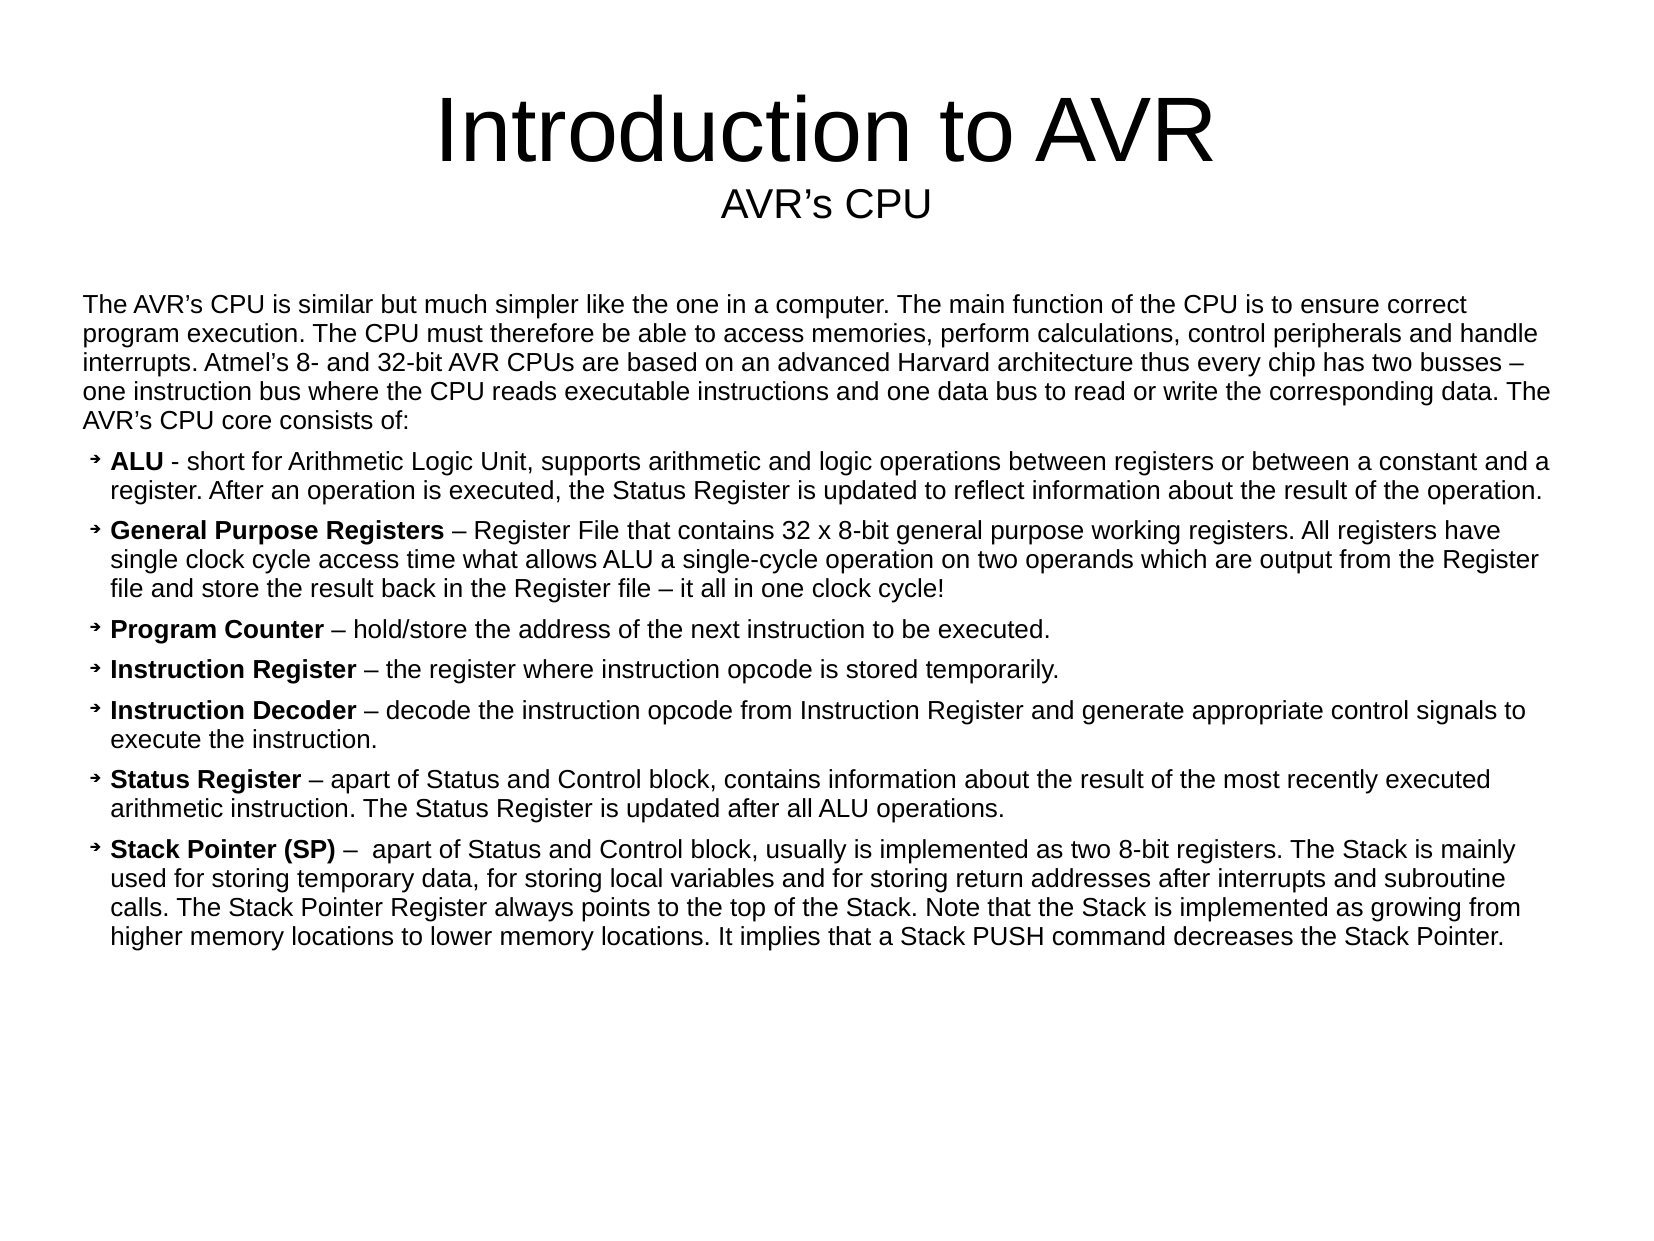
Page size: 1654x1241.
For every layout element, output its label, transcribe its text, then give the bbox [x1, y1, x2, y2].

list The AVR’s CPU is similar but much simpler like the one in a computer. The main function of the CPU is to ensure correct program execution. The CPU must therefore be able to access memories, perform calculations, control peripherals and handle interrupts. Atmel’s 8- and 32-bit AVR CPUs are based on an advanced Harvard architecture thus every chip has two busses – one instruction bus where the CPU reads executable instructions and one data bus to read or write the corresponding data. The AVR’s CPU core consists of: ALU - short for Arithmetic Logic Unit, supports arithmetic and logic operations between registers or between a constant and a register. After an operation is executed, the Status Register is updated to reflect information about the result of the operation. General Purpose Registers – Register File that contains 32 x 8-bit general purpose working registers. All registers have single clock cycle access time what allows ALU a single-cycle operation on two operands which are output from the Register file and store the result back in the Register file – it all in one clock cycle! Program Counter – hold/store the address of the next instruction to be executed. Instruction Register – the register where instruction opcode is stored temporarily. Instruction Decoder – decode the instruction opcode from Instruction Register and generate appropriate control signals to execute the instruction. Status Register – apart of Status and Control block, contains information about the result of the most recently executed arithmetic instruction. The Status Register is updated after all ALU operations. Stack Pointer (SP) – apart of Status and Control block, usually is implemented as two 8-bit registers. The Stack is mainly used for storing temporary data, for storing local variables and for storing return addresses after interrupts and subroutine calls. The Stack Pointer Register always points to the top of the Stack. Note that the Stack is implemented as growing from higher memory locations to lower memory locations. It implies that a Stack PUSH command decreases the Stack Pointer. [82, 290, 1571, 1010]
title Introduction to AVR AVR’s CPU [82, 49, 1571, 257]
